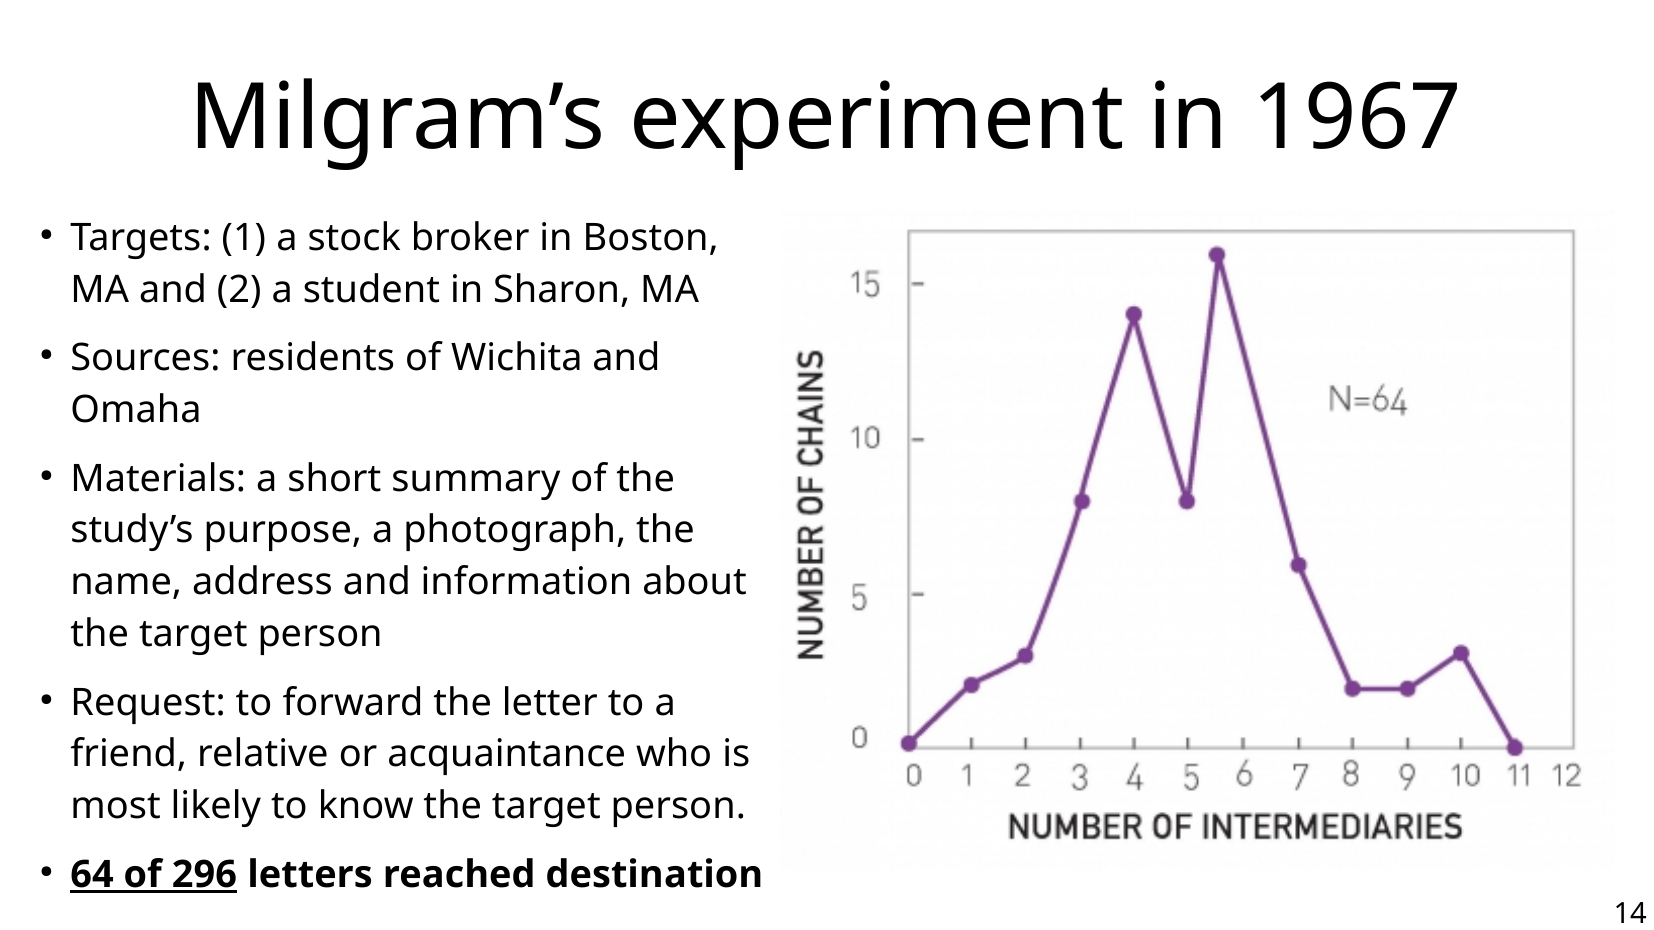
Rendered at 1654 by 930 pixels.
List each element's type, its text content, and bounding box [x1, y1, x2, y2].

title Milgram’s experiment in 1967 [82, 1, 1571, 225]
picture [780, 209, 1615, 871]
list Targets: (1) a stock broker in Boston, MA and (2) a student in Sharon, MA Sources: residents of Wichita and Omaha Materials: a short summary of the study’s purpose, a photograph, the name, address and information about the target person Request: to forward the letter to a friend, relative or acquaintance who is most likely to know the target person. 64 of 296 letters reached destination [30, 209, 766, 901]
